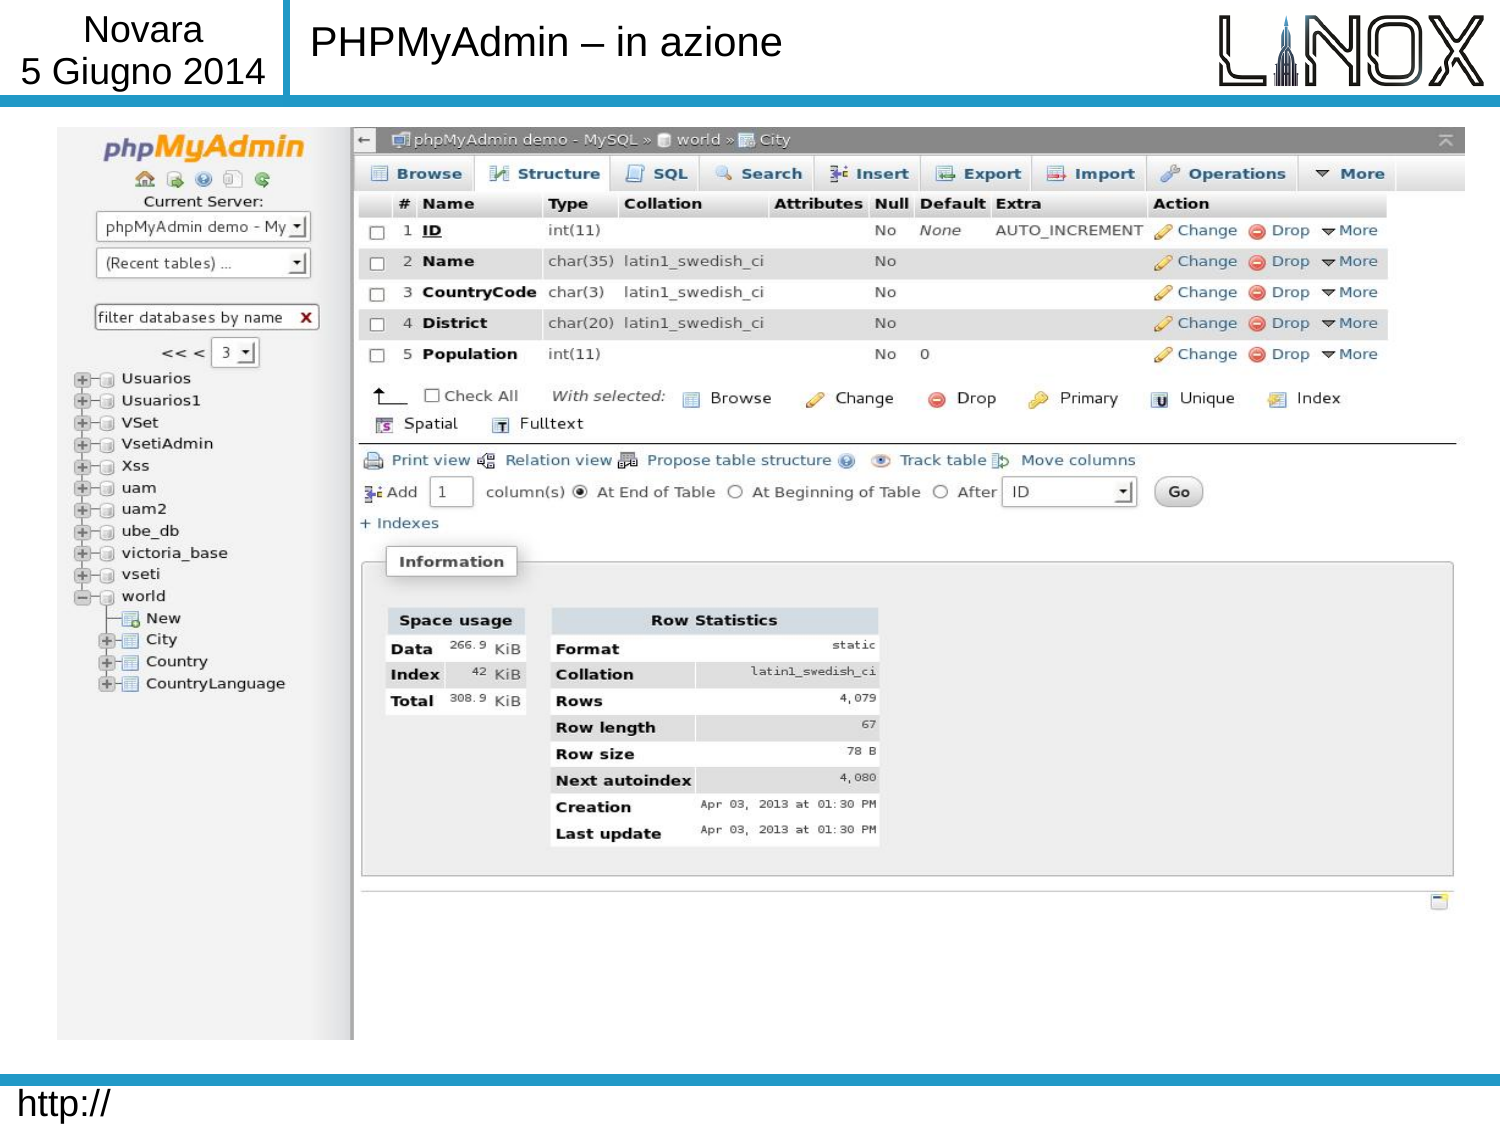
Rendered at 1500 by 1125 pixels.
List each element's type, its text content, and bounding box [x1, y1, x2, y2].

picture [0, 1074, 1500, 1086]
picture [0, 0, 1500, 107]
picture [57, 127, 1465, 1040]
list PHPMyAdmin – in azione [295, 11, 1321, 87]
